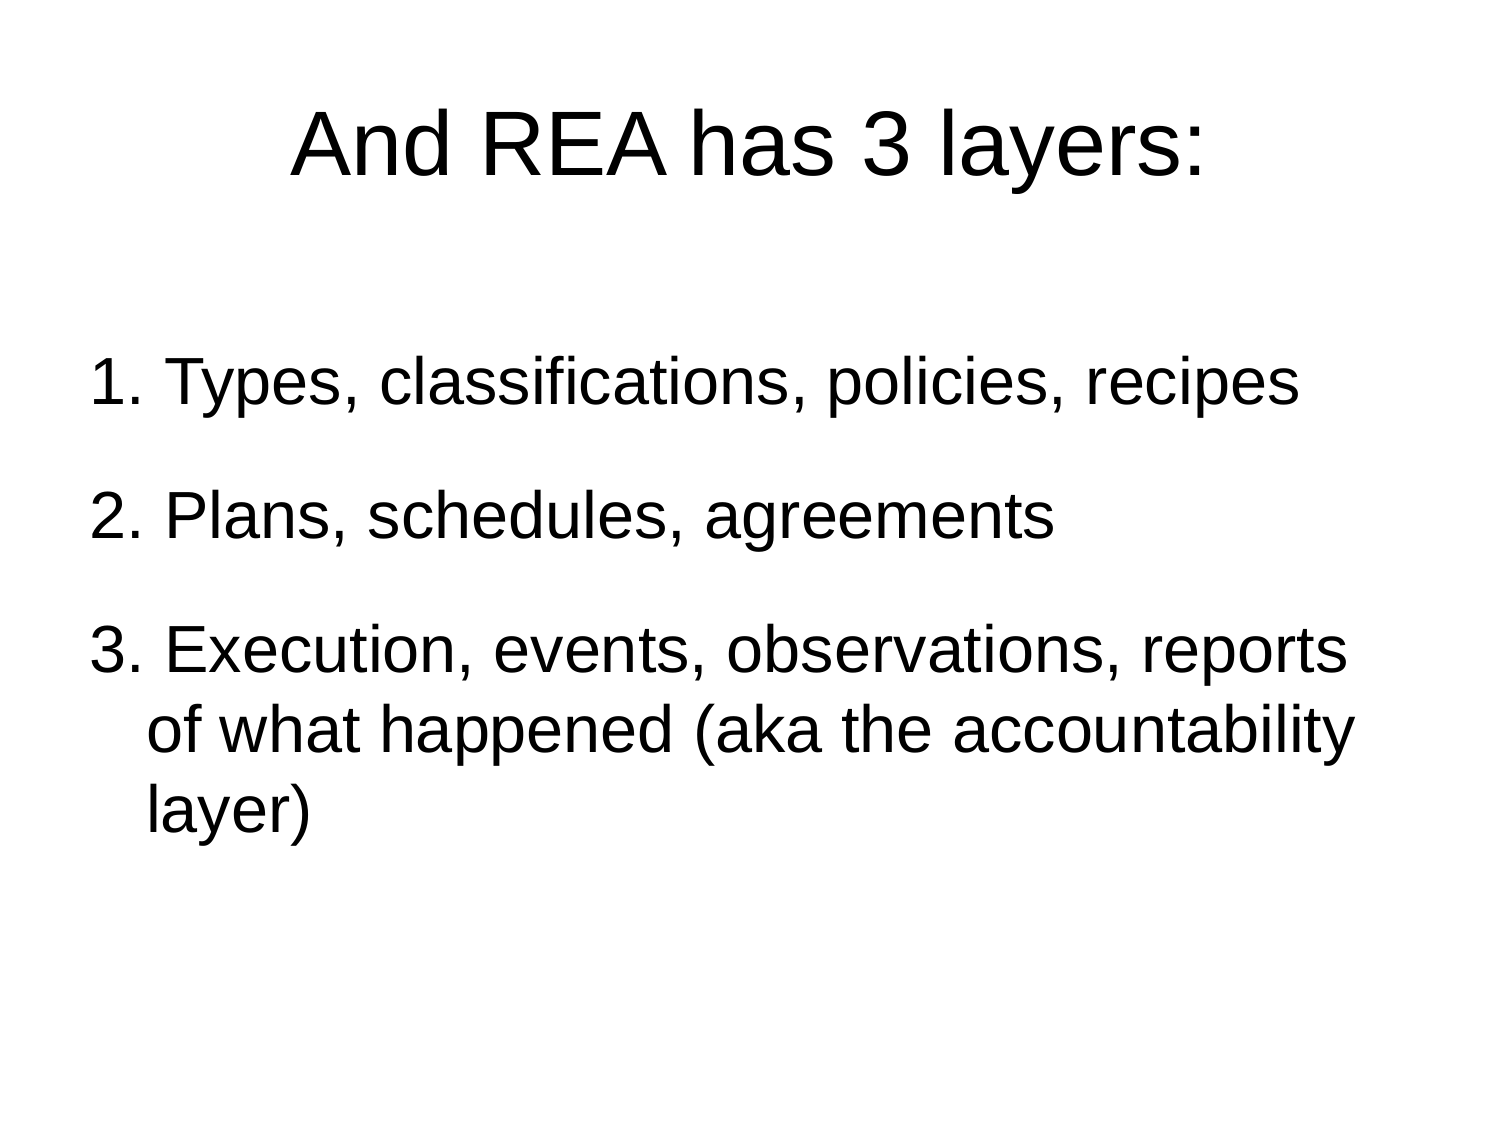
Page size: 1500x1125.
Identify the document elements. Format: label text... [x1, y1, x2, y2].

title And REA has 3 layers: [75, 45, 1426, 233]
list Types, classifications, policies, recipes Plans, schedules, agreements Execution, events, observations, reports of what happened (aka the accountability layer) [75, 329, 1426, 1005]
